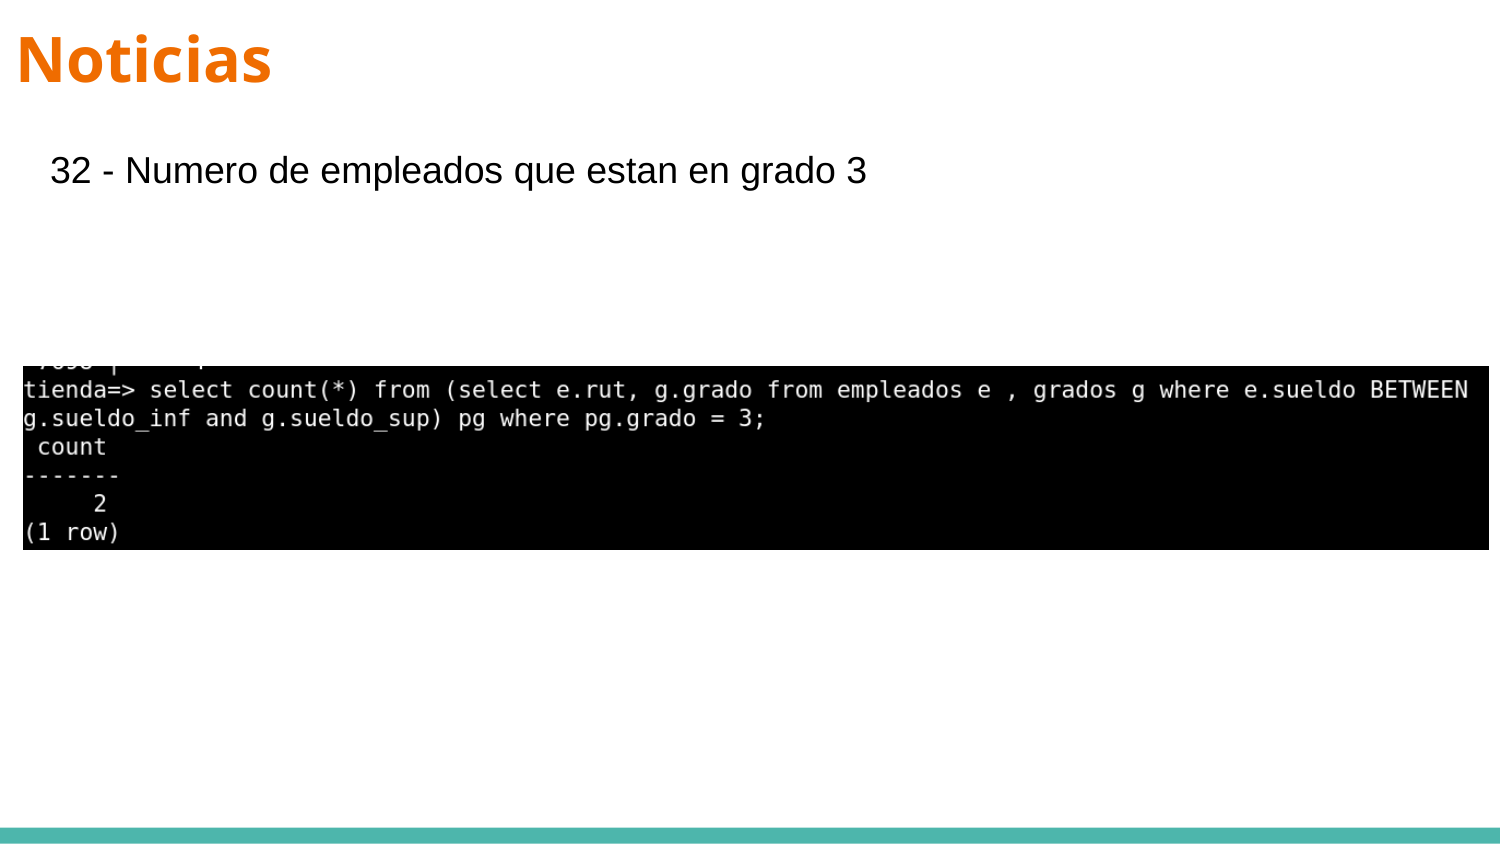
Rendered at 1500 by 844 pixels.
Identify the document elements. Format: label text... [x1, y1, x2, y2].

picture [23, 366, 1489, 550]
title Noticias [0, 0, 1398, 116]
text_box 32 - Numero de empleados que estan en grado 3 [35, 141, 1394, 241]
